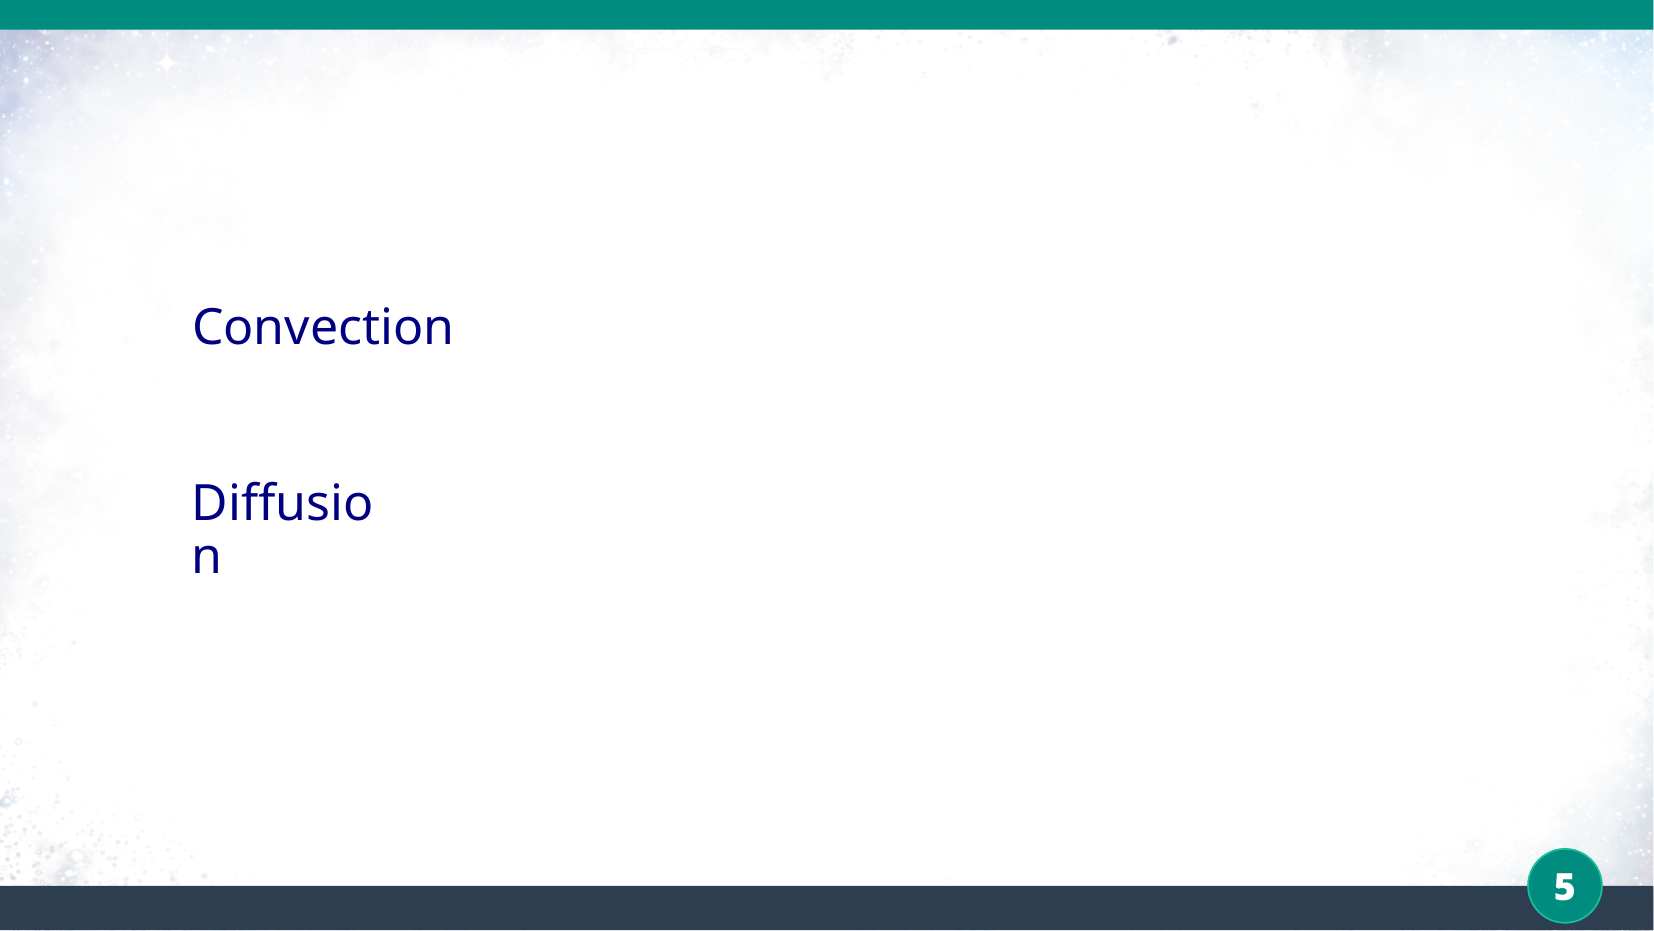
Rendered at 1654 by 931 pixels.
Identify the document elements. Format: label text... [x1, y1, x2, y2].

text_box Convection [177, 295, 470, 355]
text_box Diffusion [177, 470, 415, 532]
picture [0, 30, 1654, 885]
